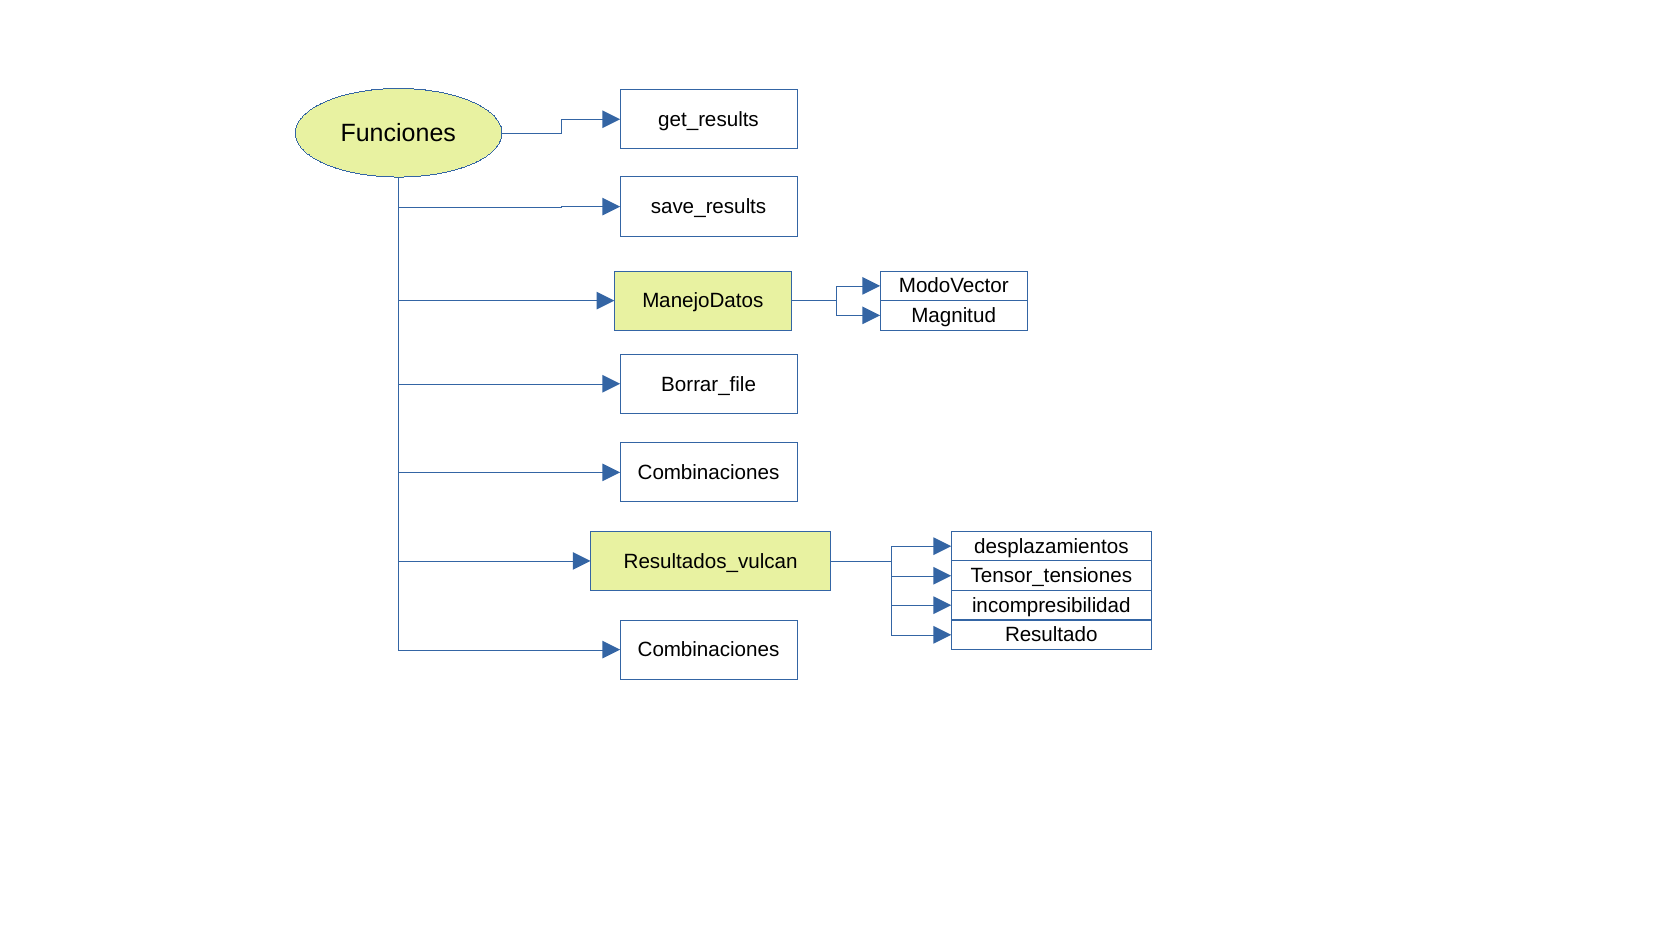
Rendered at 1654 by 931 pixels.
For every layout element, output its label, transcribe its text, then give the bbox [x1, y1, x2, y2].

text_box Resultado [951, 620, 1152, 650]
text_box get_results [620, 89, 798, 149]
text_box Magnitud [880, 300, 1028, 331]
text_box Combinaciones [620, 620, 798, 680]
text_box desplazamientos [951, 531, 1152, 560]
text_box Combinaciones [620, 442, 798, 502]
text_box Funciones [295, 88, 502, 178]
text_box Resultados_vulcan [590, 531, 831, 591]
text_box Borrar_file [620, 354, 798, 414]
text_box ManejoDatos [614, 271, 792, 331]
text_box incompresibilidad [951, 590, 1152, 620]
text_box Tensor_tensiones [951, 560, 1152, 590]
text_box save_results [620, 176, 798, 237]
text_box ModoVector [880, 271, 1028, 300]
